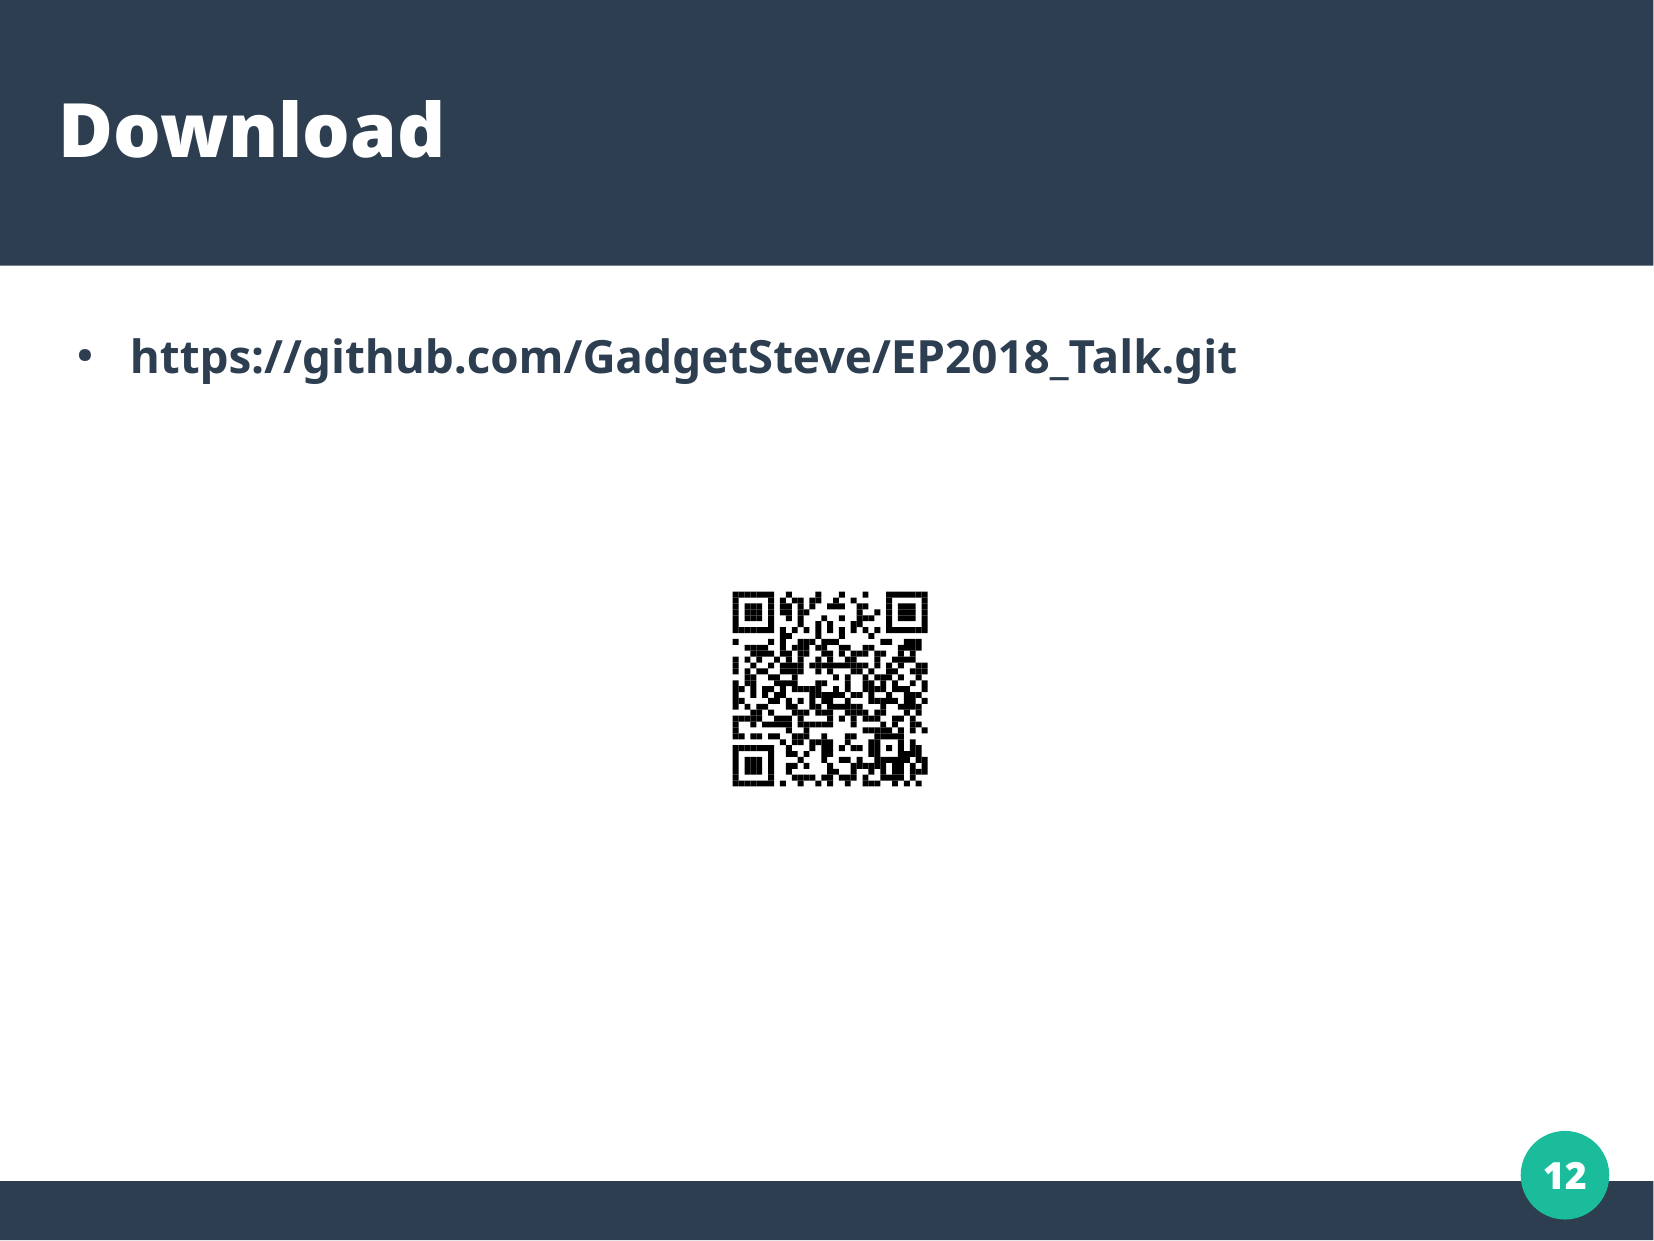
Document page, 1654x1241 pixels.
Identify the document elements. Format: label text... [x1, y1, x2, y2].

title Download [59, 49, 1595, 207]
list https://github.com/GadgetSteve/EP2018_Talk.git [59, 324, 1595, 1152]
picture [708, 567, 952, 811]
